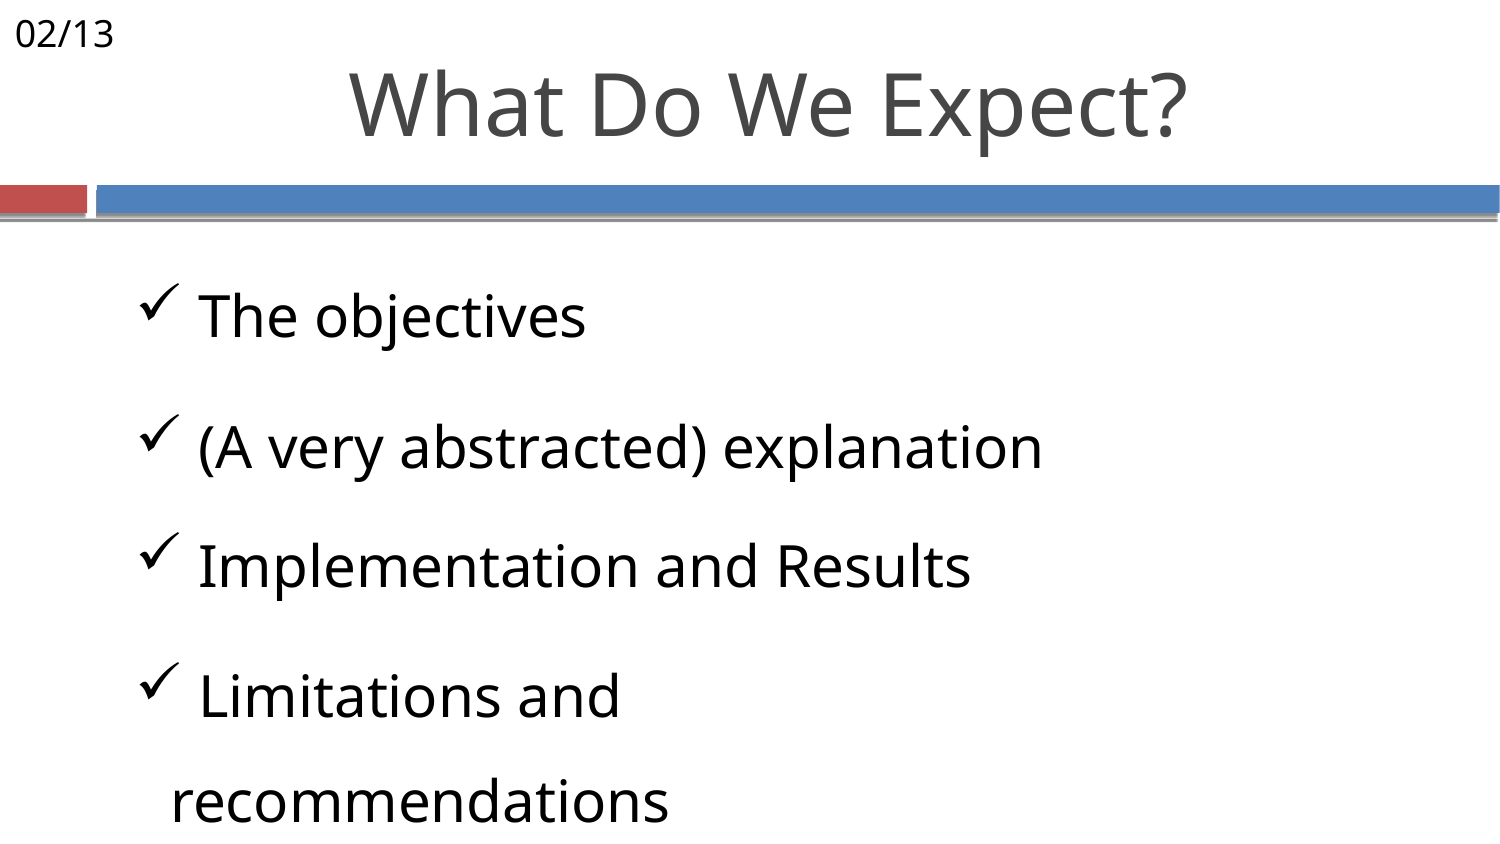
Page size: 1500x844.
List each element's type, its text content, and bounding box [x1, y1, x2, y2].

text_box What Do We Expect? [99, 19, 1438, 184]
text_box 02/13 [0, 0, 151, 64]
text_box (A very abstracted) explanation [120, 367, 1074, 455]
text_box The objectives [120, 237, 751, 313]
text_box Limitations and recommendations [120, 616, 1111, 700]
text_box Implementation and Results [120, 486, 1081, 568]
